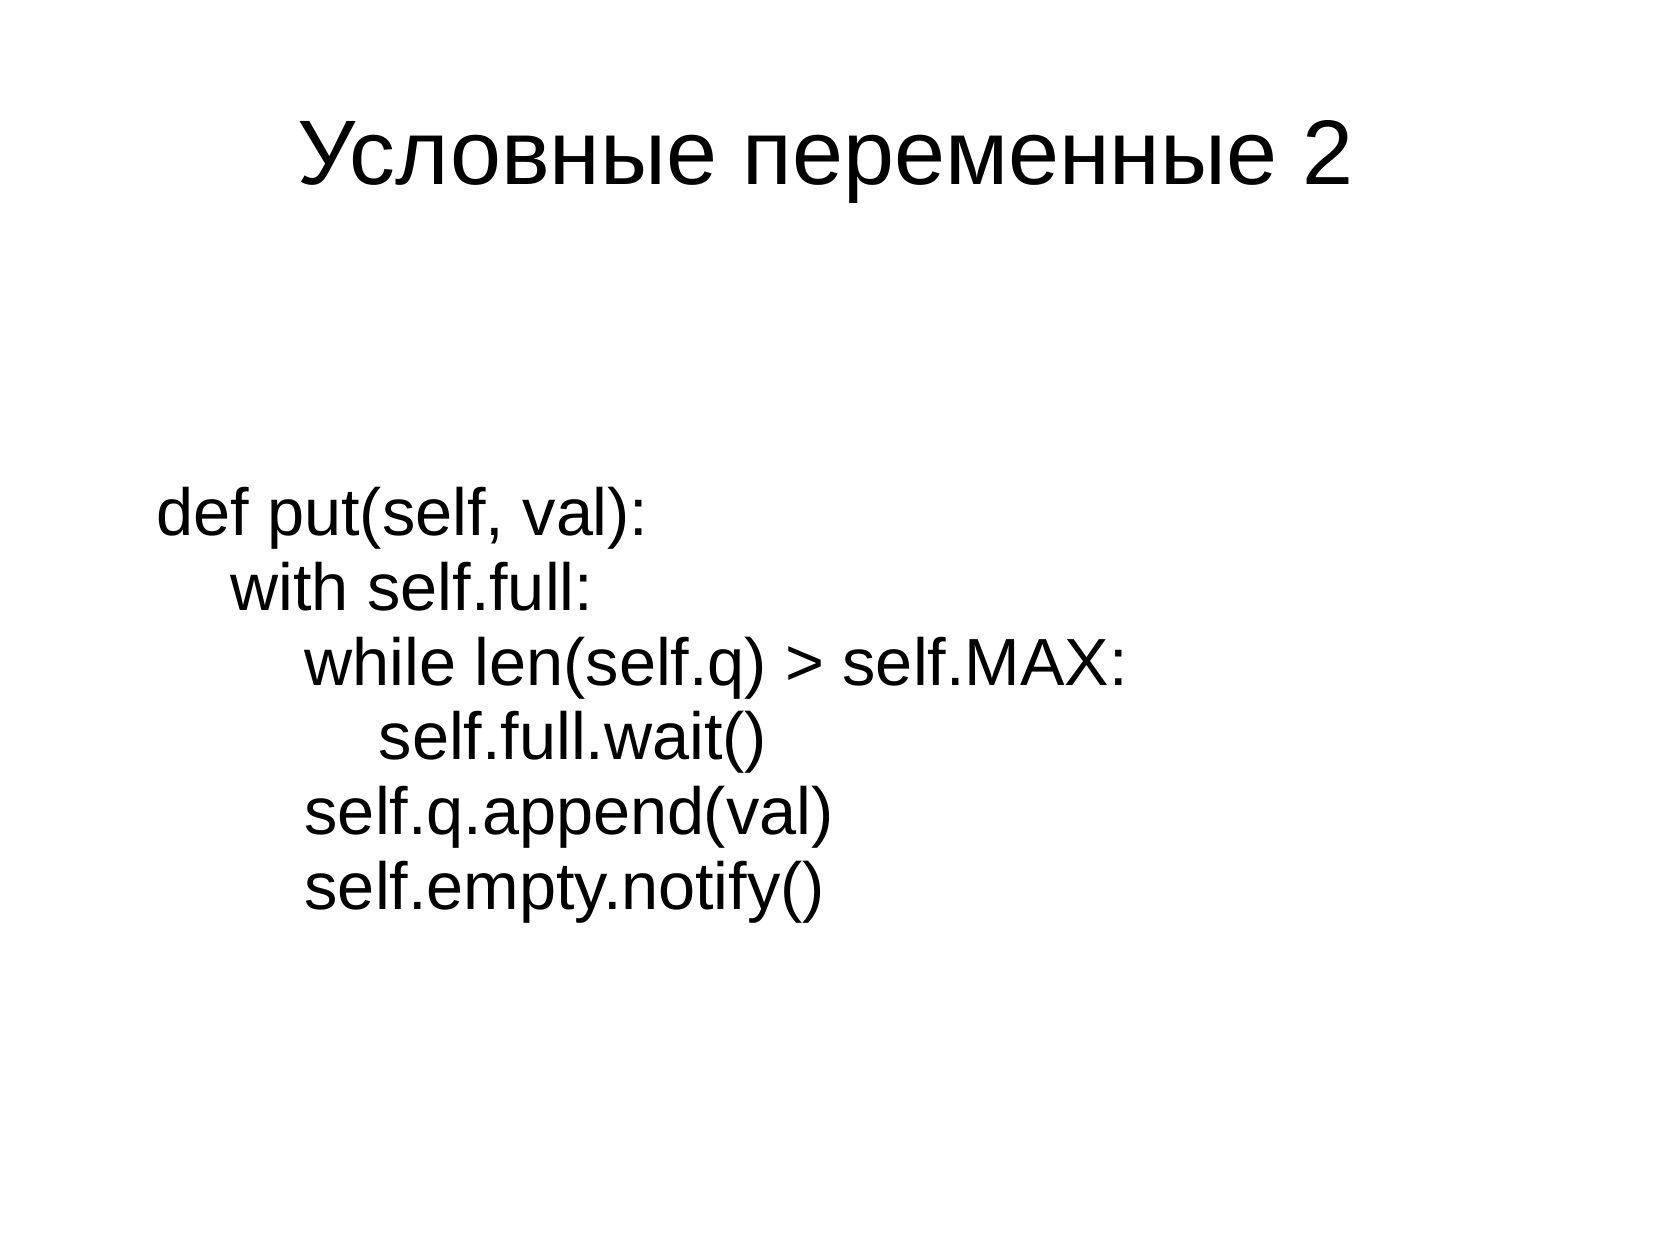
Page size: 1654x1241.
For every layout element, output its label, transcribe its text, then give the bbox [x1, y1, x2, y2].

subtitle def put(self, val): with self.full: while len(self.q) > self.MAX: self.full.wait() self.q.append(val) self.empty.notify() [82, 297, 1571, 1102]
title Условные переменные 2 [82, 56, 1571, 250]
